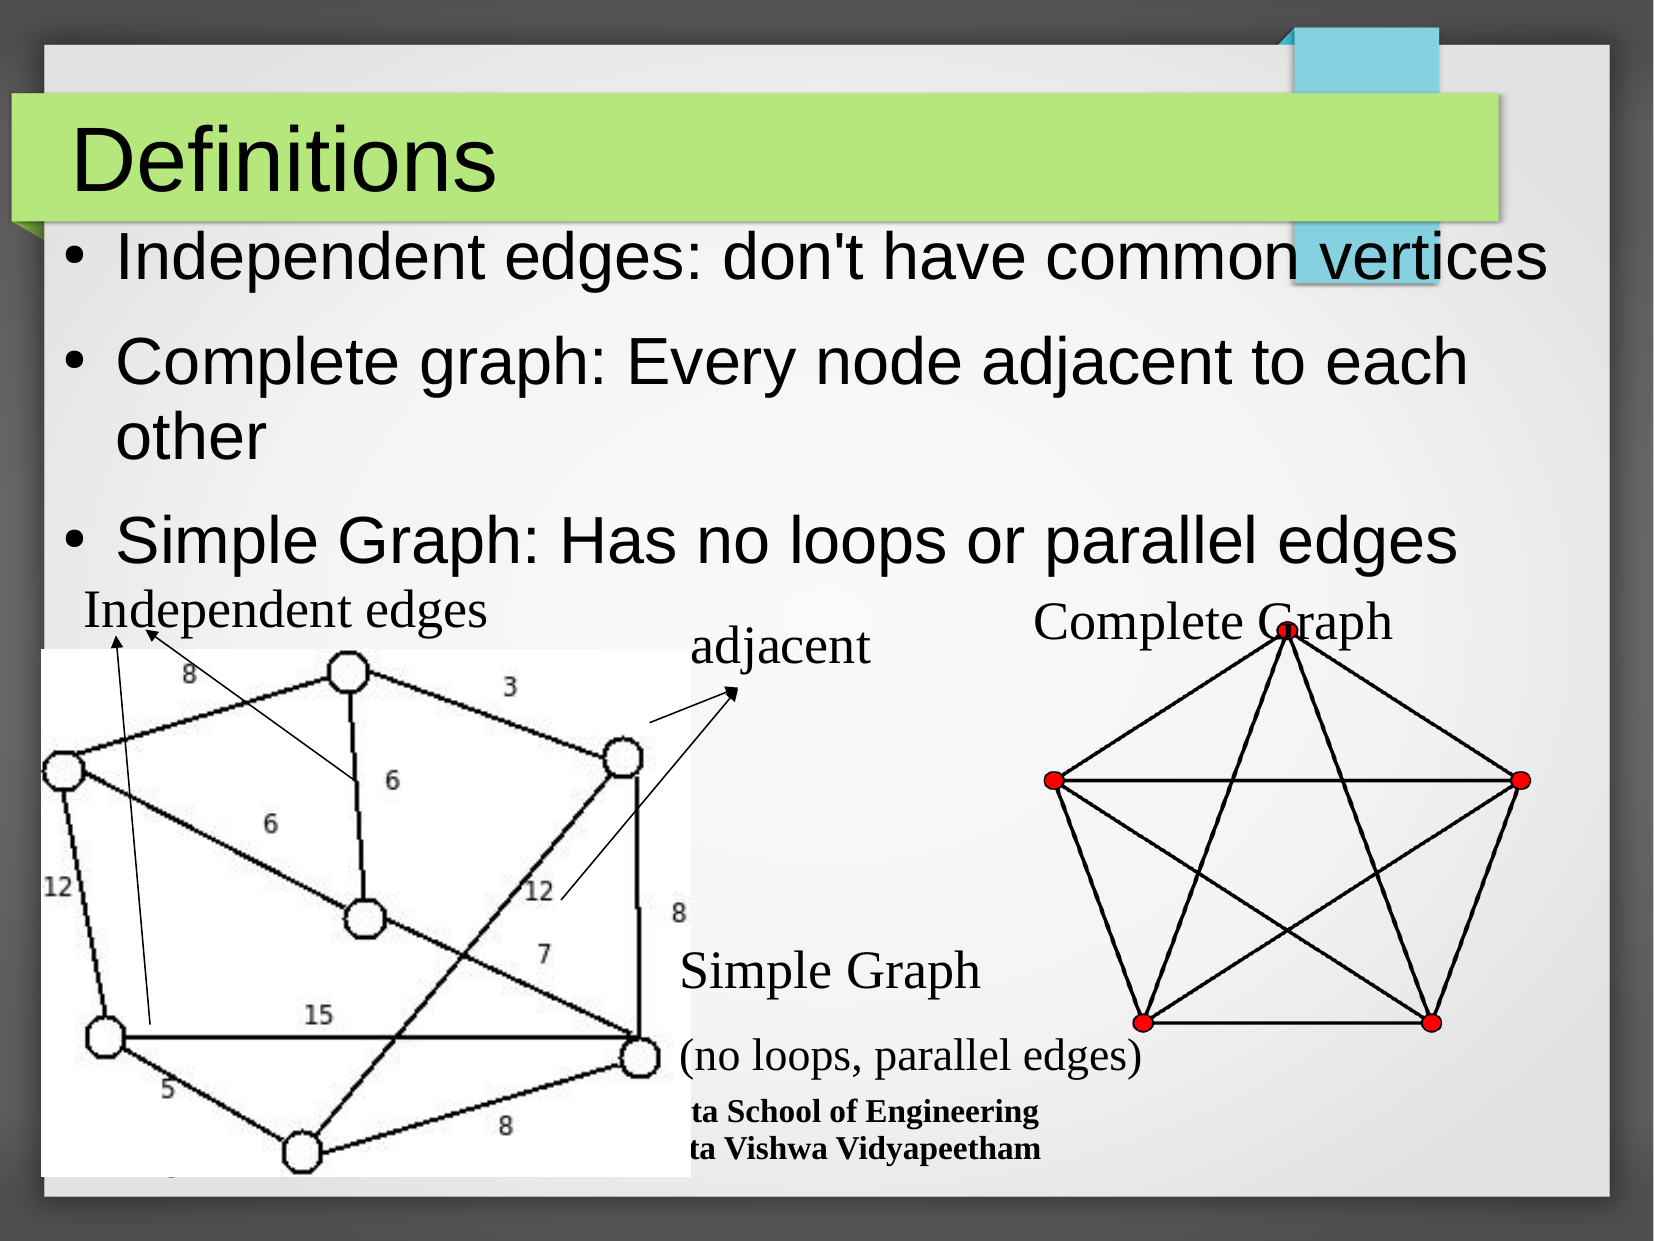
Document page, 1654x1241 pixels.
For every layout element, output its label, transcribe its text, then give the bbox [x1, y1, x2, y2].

text_box Independent edges [83, 572, 661, 644]
list Independent edges: don't have common vertices Complete graph: Every node adjacent to each other Simple Graph: Has no loops or parallel edges [45, 219, 1591, 939]
text_box Simple Graph (no loops, parallel edges)‏ [679, 933, 1270, 1080]
picture [0, 0, 1654, 1241]
text_box Complete Graph [1033, 583, 1507, 668]
title Definitions [70, 106, 1229, 213]
text_box adjacent [690, 608, 988, 680]
